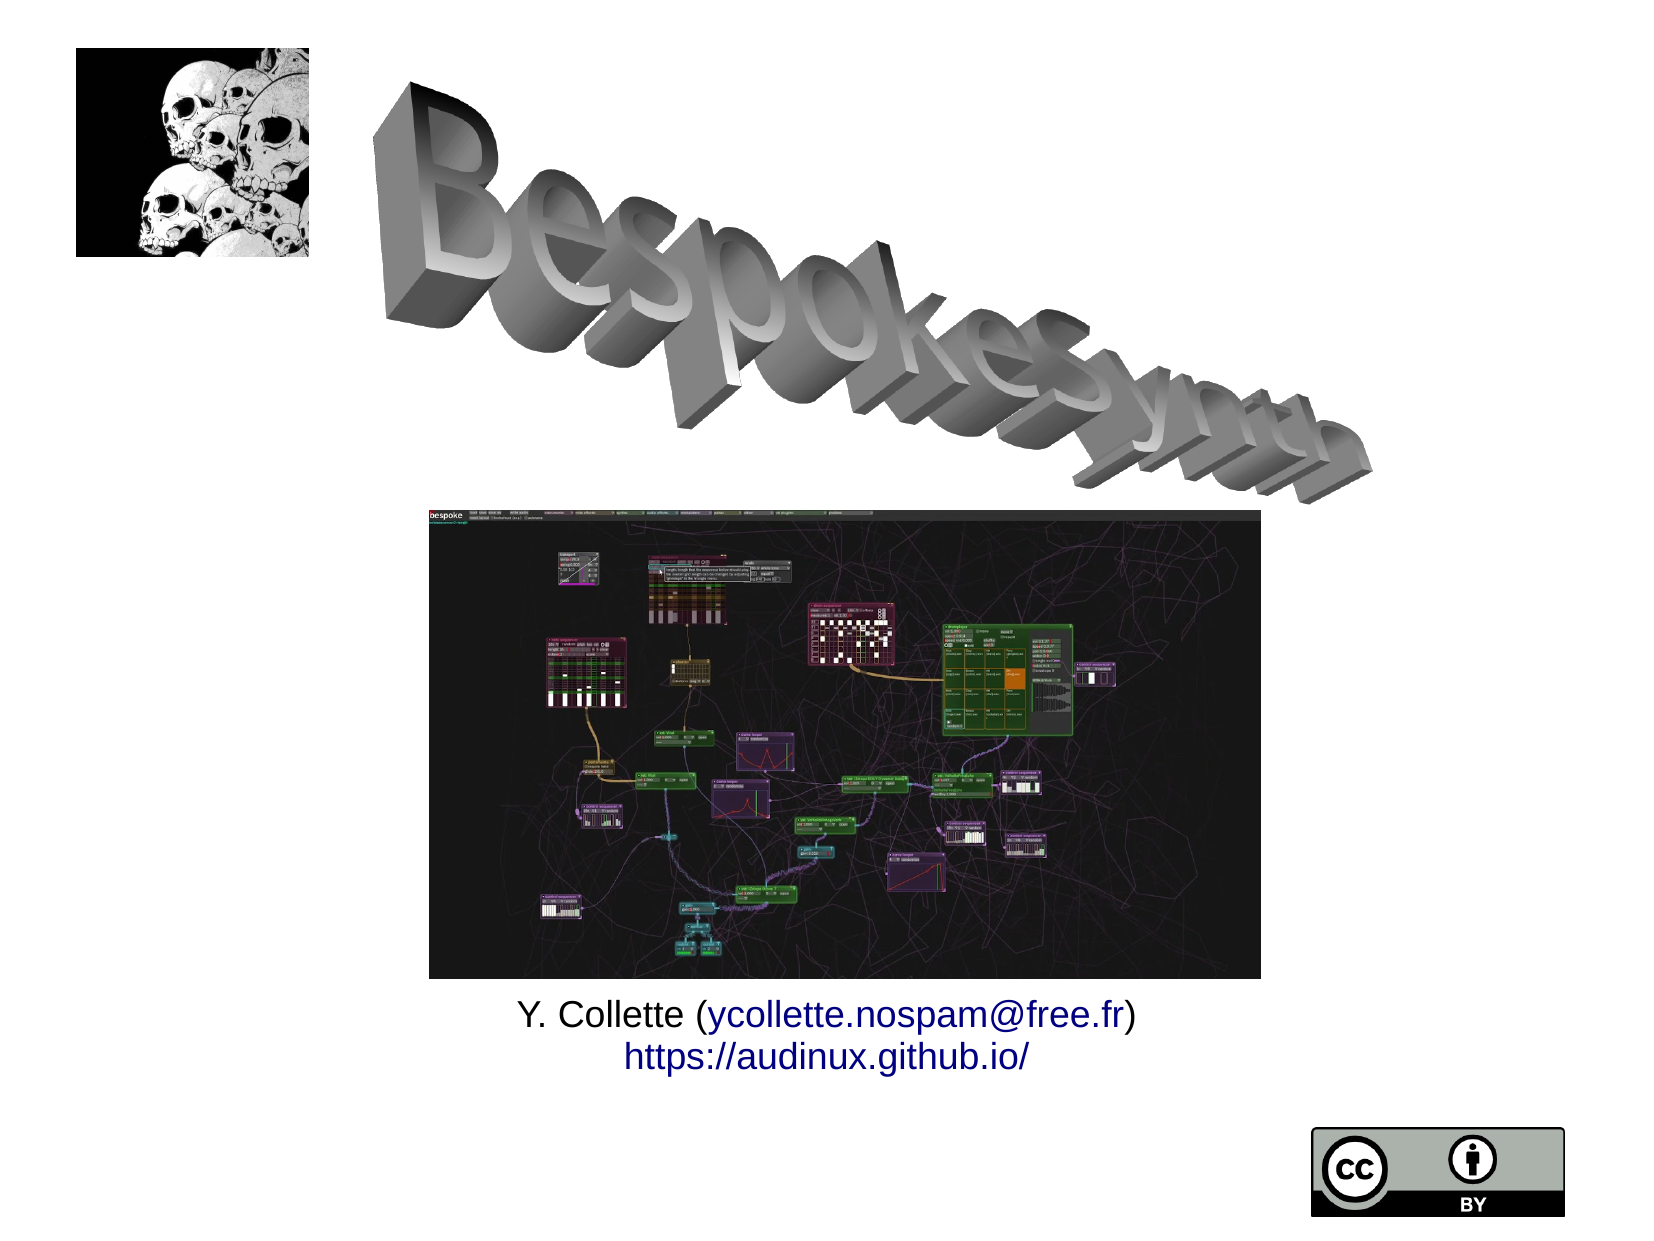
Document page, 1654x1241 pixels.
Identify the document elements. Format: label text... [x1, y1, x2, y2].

text_box Y. Collette (ycollette.nospam@free.fr) https://audinux.github.io/ [496, 986, 1158, 1086]
picture [429, 510, 1261, 979]
picture [1311, 1127, 1565, 1217]
picture [76, 48, 309, 257]
